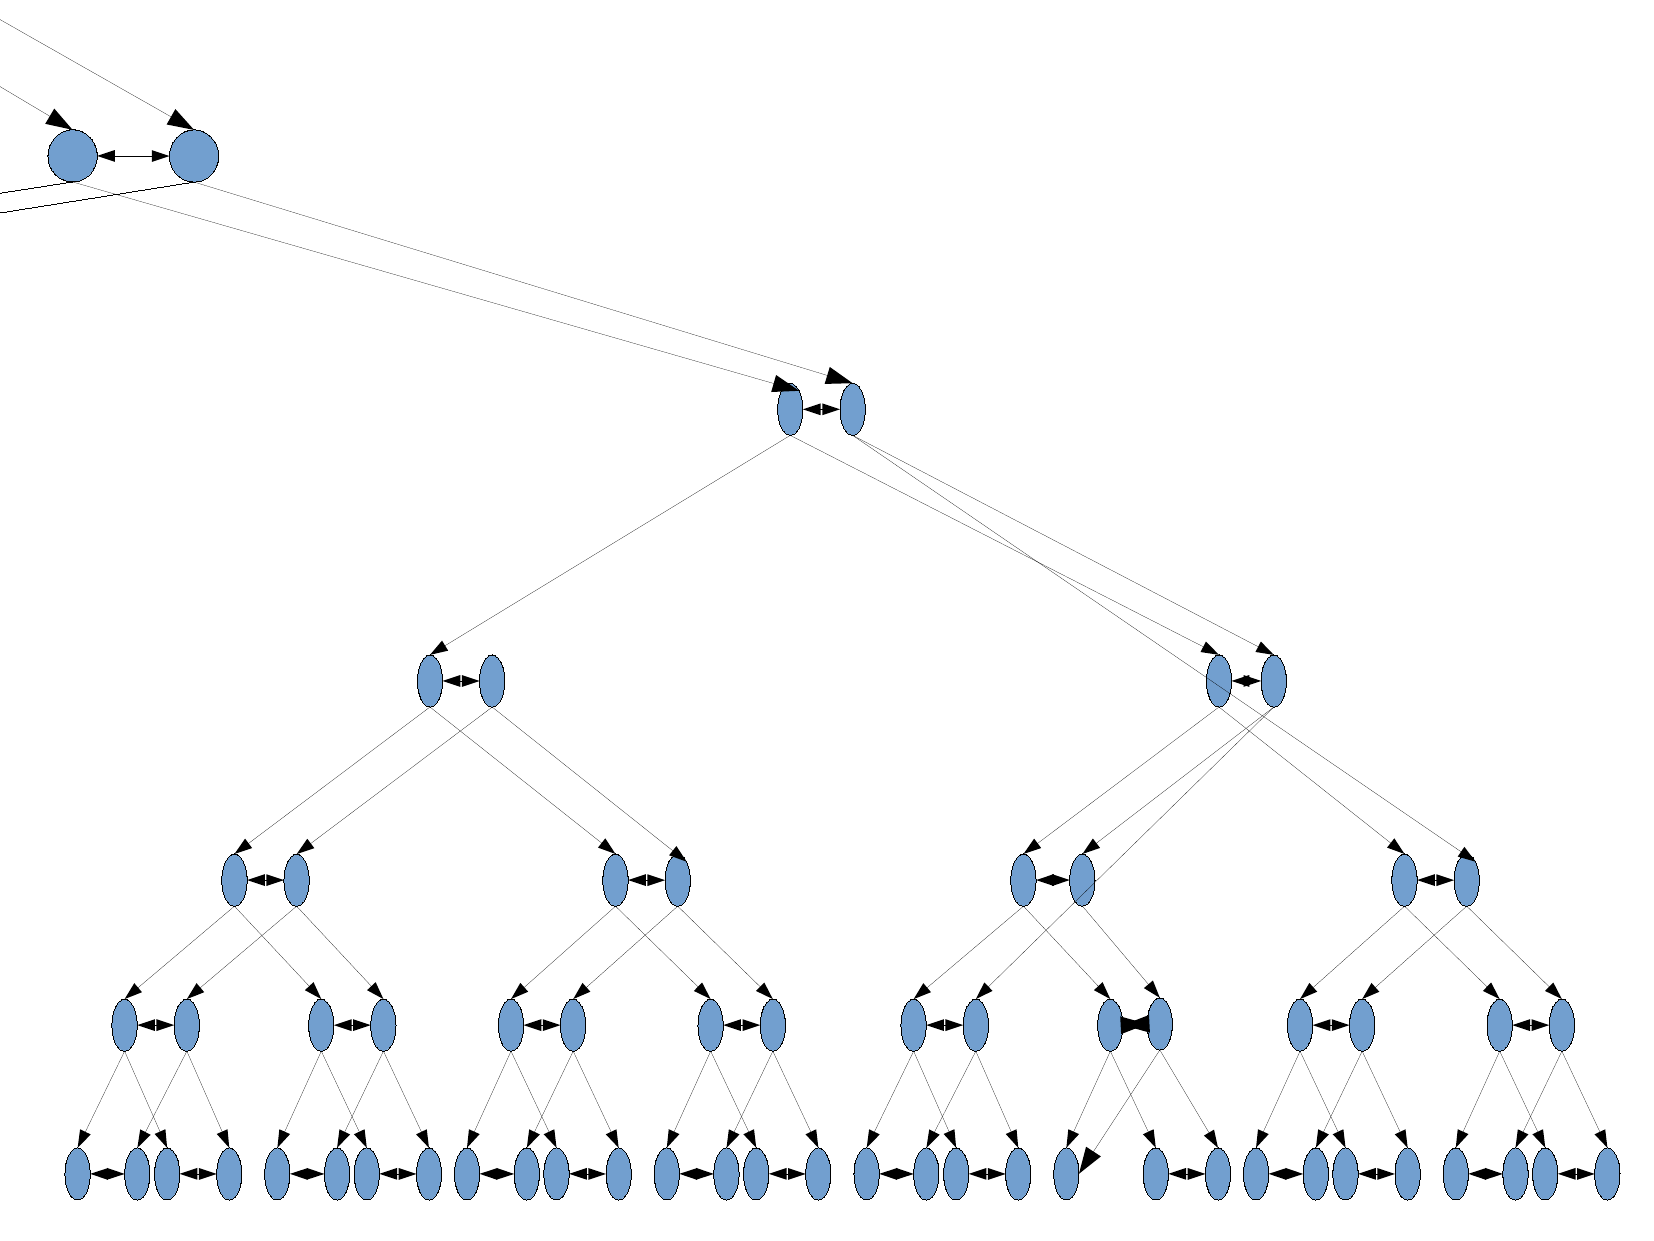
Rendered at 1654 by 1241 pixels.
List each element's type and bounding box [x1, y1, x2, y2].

text_box [221, 854, 248, 906]
text_box [1332, 1147, 1359, 1200]
text_box [1502, 1147, 1529, 1201]
text_box [283, 854, 310, 906]
text_box [665, 857, 691, 906]
text_box [308, 999, 334, 1052]
text_box [370, 999, 397, 1052]
text_box [760, 999, 786, 1051]
text_box [654, 1147, 680, 1200]
text_box [498, 999, 524, 1051]
text_box [111, 999, 138, 1052]
text_box [264, 1147, 290, 1200]
text_box [777, 391, 803, 435]
text_box [790, 383, 799, 390]
text_box [47, 129, 98, 182]
text_box [154, 1148, 180, 1200]
text_box [417, 655, 443, 707]
text_box [1287, 999, 1313, 1051]
text_box [1487, 999, 1513, 1052]
text_box [1349, 999, 1375, 1052]
text_box [454, 1147, 480, 1200]
text_box [743, 1148, 769, 1200]
text_box [1143, 1147, 1169, 1200]
text_box [840, 383, 866, 436]
text_box [1206, 655, 1232, 693]
text_box [805, 1147, 831, 1201]
text_box [169, 129, 219, 182]
text_box [354, 1147, 380, 1200]
text_box [1010, 854, 1037, 906]
text_box [1097, 999, 1123, 1052]
text_box [479, 654, 505, 707]
text_box [1395, 1147, 1421, 1201]
text_box [1076, 884, 1095, 907]
text_box [1206, 678, 1230, 707]
text_box [853, 1147, 880, 1200]
text_box [943, 1148, 969, 1200]
text_box [606, 1147, 632, 1201]
text_box [1391, 854, 1418, 906]
text_box [216, 1147, 242, 1201]
text_box [602, 854, 629, 906]
text_box [543, 1147, 570, 1200]
text_box [514, 1148, 540, 1201]
text_box [697, 999, 724, 1052]
text_box [1443, 1148, 1469, 1200]
text_box [560, 999, 586, 1052]
text_box [124, 1147, 150, 1201]
text_box [416, 1147, 442, 1201]
text_box [1549, 999, 1575, 1051]
text_box [963, 999, 989, 1052]
text_box [1454, 858, 1480, 906]
text_box [174, 999, 200, 1052]
text_box [1053, 1147, 1079, 1200]
text_box [1532, 1148, 1558, 1200]
text_box [64, 1147, 91, 1200]
text_box [713, 1147, 740, 1201]
text_box [1069, 854, 1096, 901]
text_box [1147, 997, 1173, 1050]
text_box [1261, 654, 1287, 708]
text_box [1005, 1148, 1031, 1201]
text_box [1303, 1148, 1329, 1201]
text_box [913, 1147, 939, 1201]
text_box [1205, 1148, 1231, 1201]
text_box [324, 1147, 350, 1201]
text_box [900, 999, 927, 1052]
text_box [1594, 1147, 1621, 1201]
text_box [1243, 1147, 1269, 1200]
